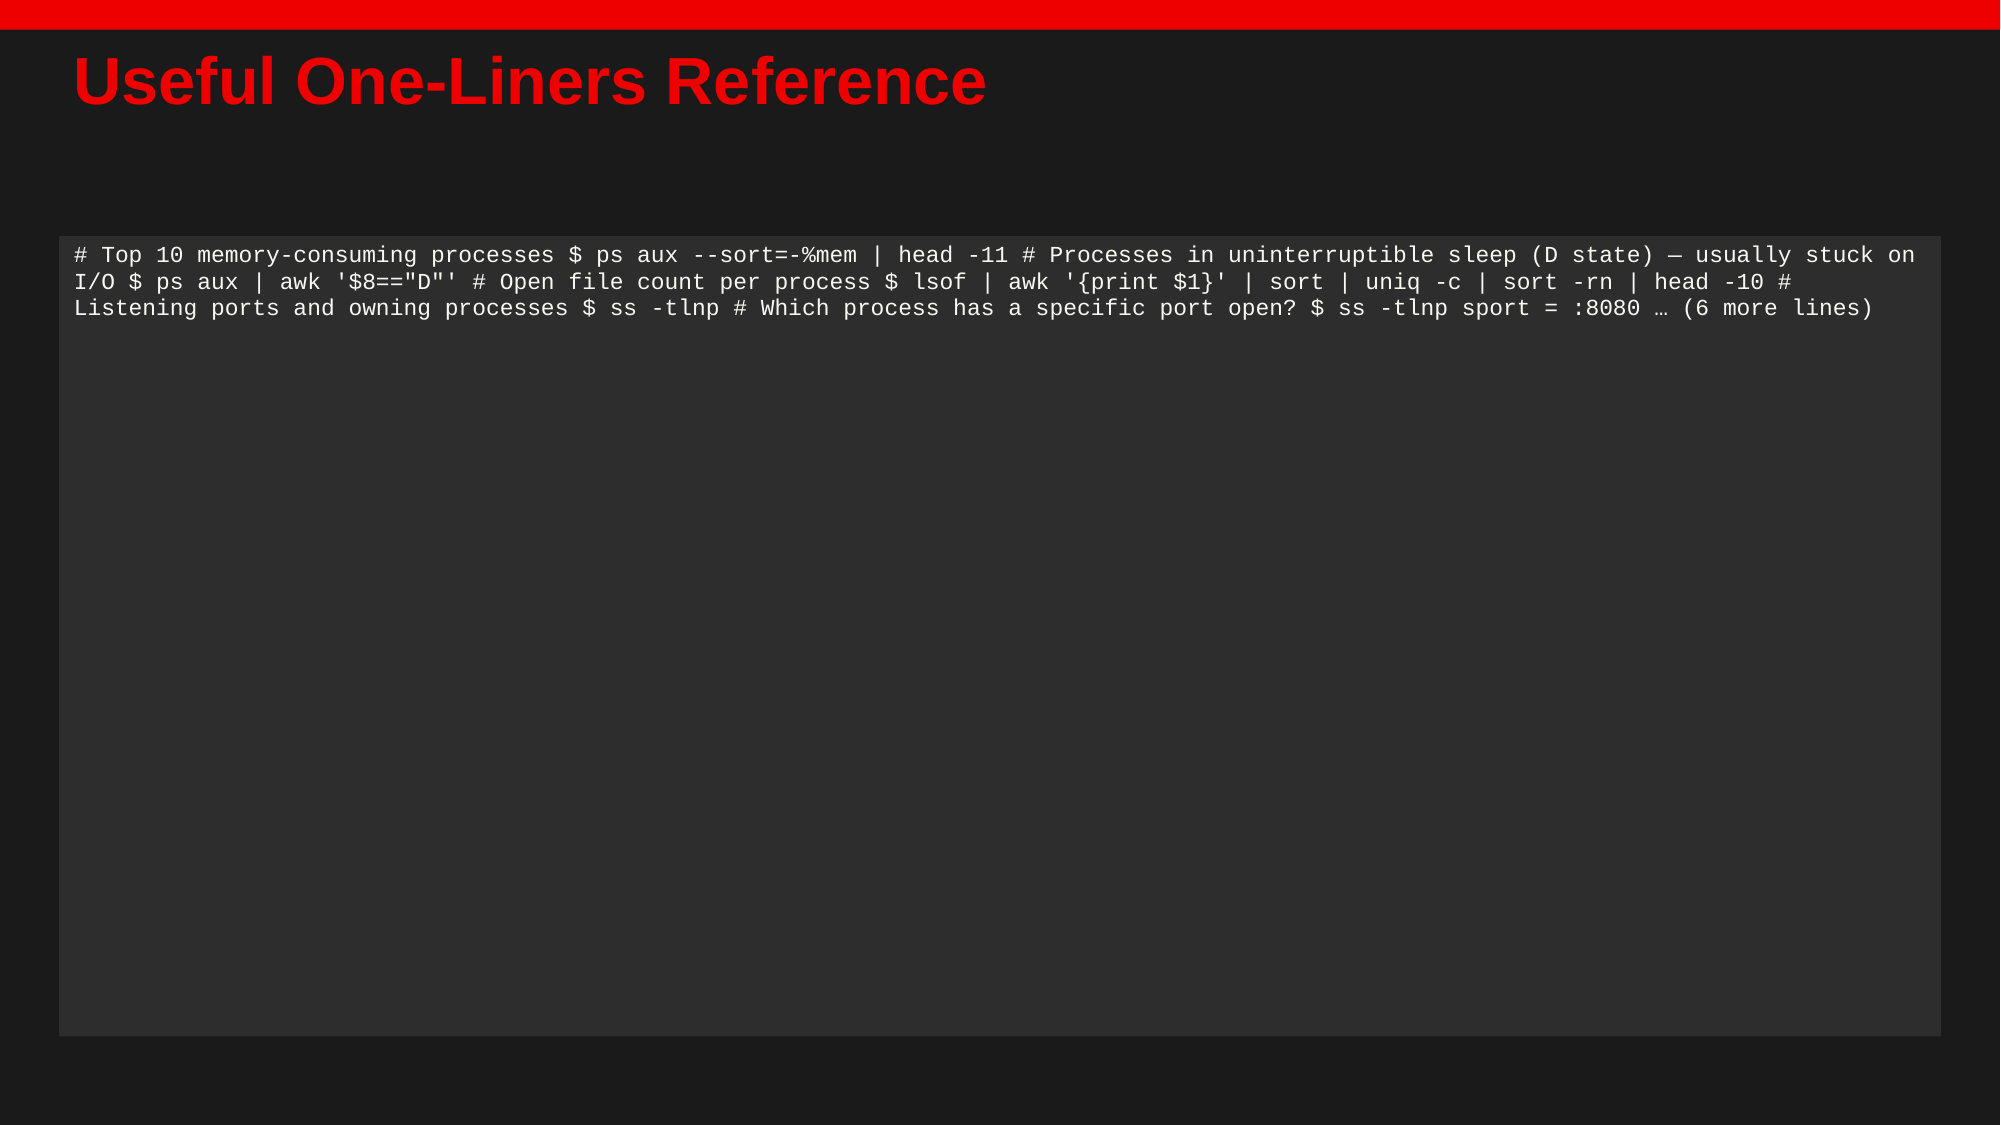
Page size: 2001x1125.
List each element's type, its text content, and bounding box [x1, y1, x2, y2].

text_box Useful One-Liners Reference [59, 36, 1942, 208]
text_box # Top 10 memory-consuming processes $ ps aux --sort=-%mem | head -11 # Processes in uninterruptible sleep (D state) — usually stuck on I/O $ ps aux | awk '$8=="D"' # Open file count per process $ lsof | awk '{print $1}' | sort | uniq -c | sort -rn | head -10 # Listening ports and owning processes $ ss -tlnp # Which process has a specific port open? $ ss -tlnp sport = :8080 … (6 more lines) [59, 236, 1942, 1037]
text_box [0, 0, 2001, 30]
